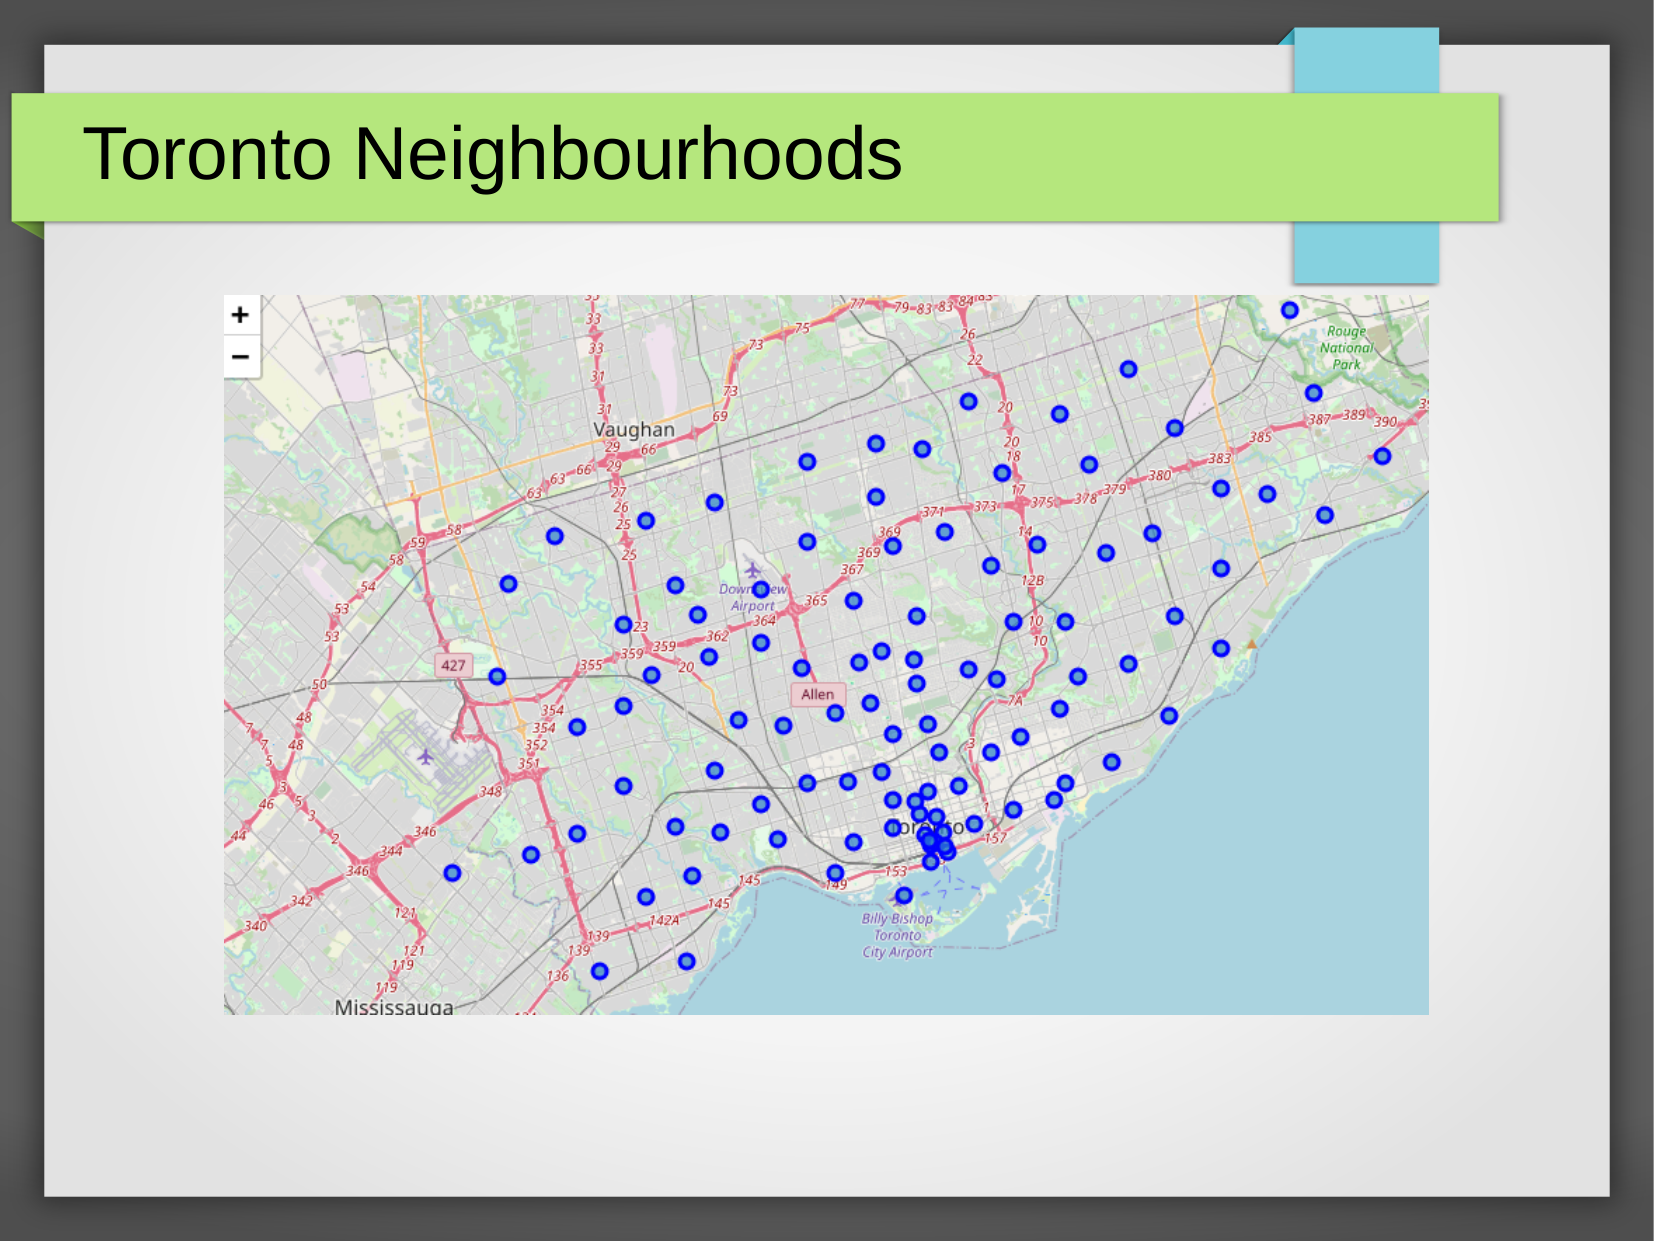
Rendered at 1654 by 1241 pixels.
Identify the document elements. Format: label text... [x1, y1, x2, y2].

title Toronto Neighbourhoods [82, 94, 1264, 213]
picture [0, 0, 1654, 1241]
